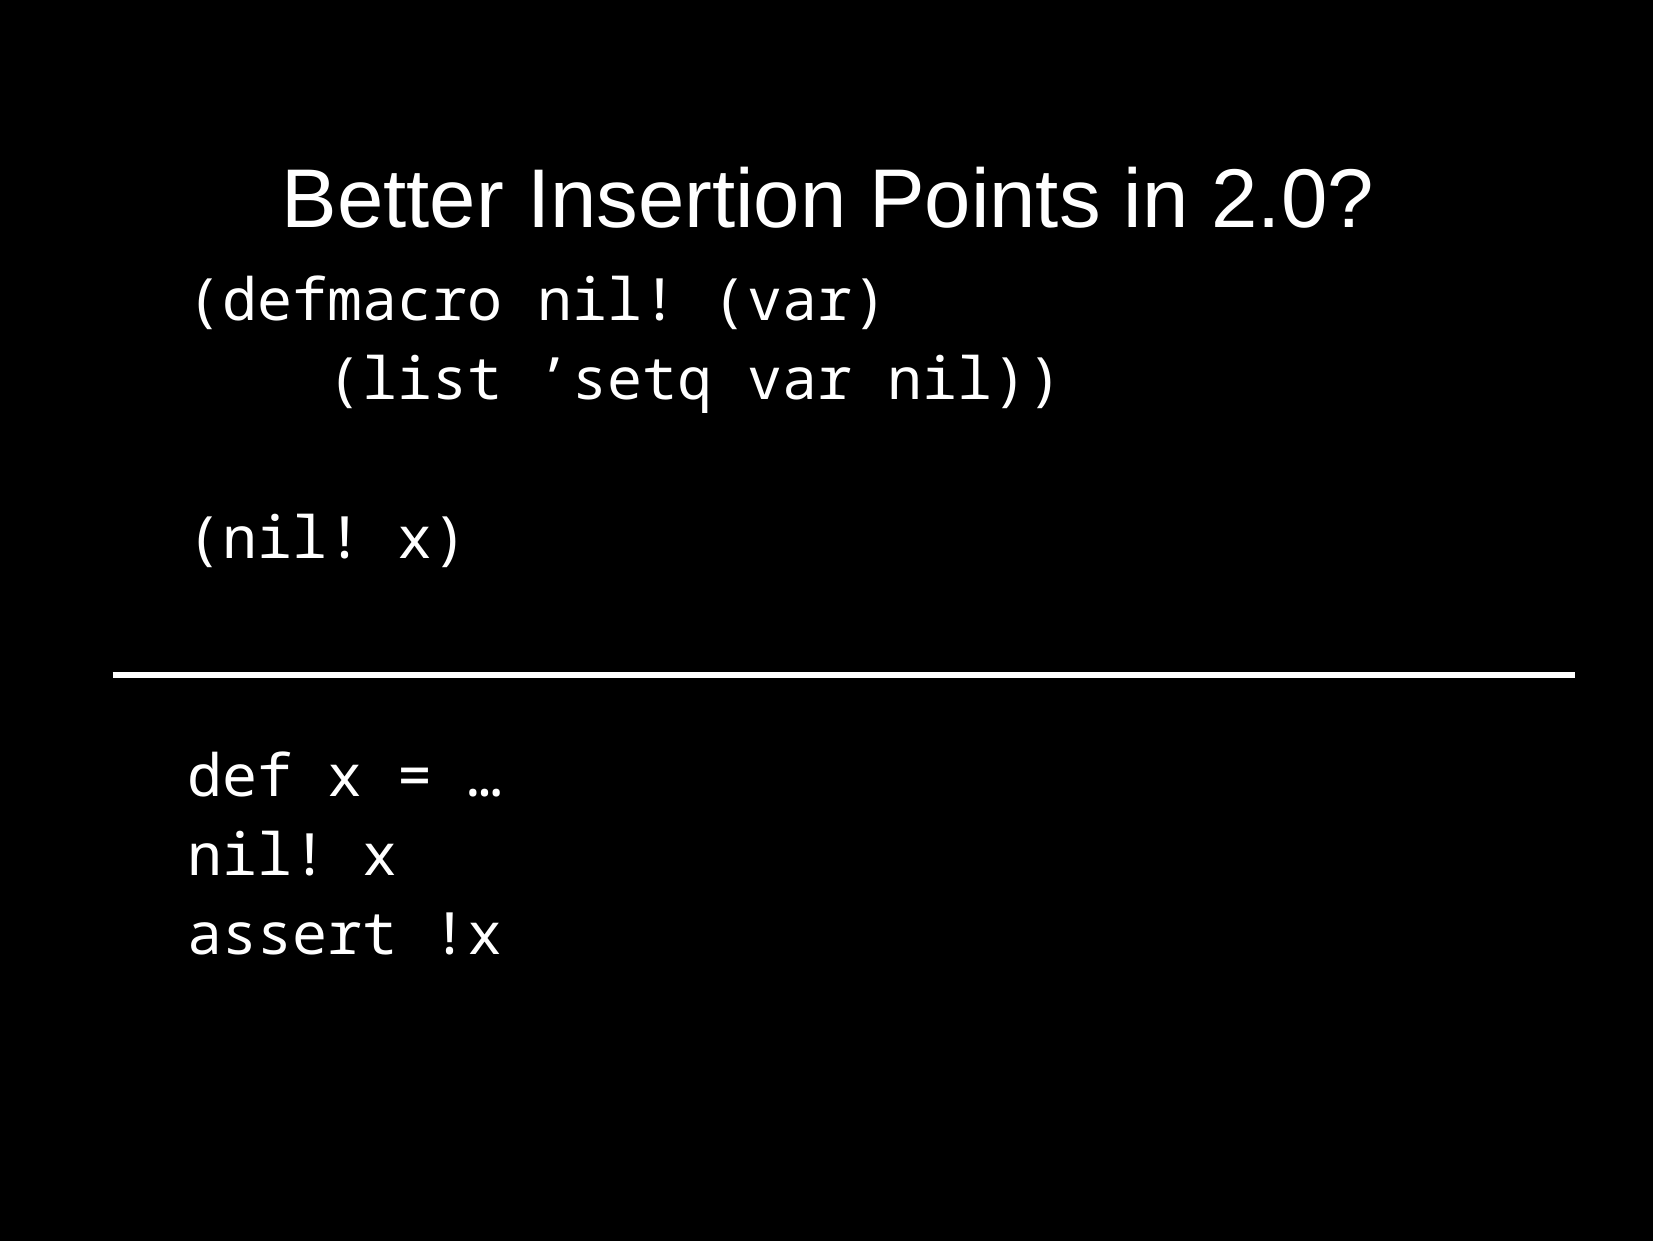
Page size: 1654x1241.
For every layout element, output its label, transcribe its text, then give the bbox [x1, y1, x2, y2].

text_box (defmacro nil! (var) (list ’setq var nil)) (nil! x) def x = … nil! x assert !x [187, 678, 1501, 1066]
text_box (defmacro nil! (var) (list ’setq var nil)) (nil! x) def x = … nil! x assert !x [187, 323, 1501, 672]
text_box Better Insertion Points in 2.0? [112, 146, 1545, 251]
